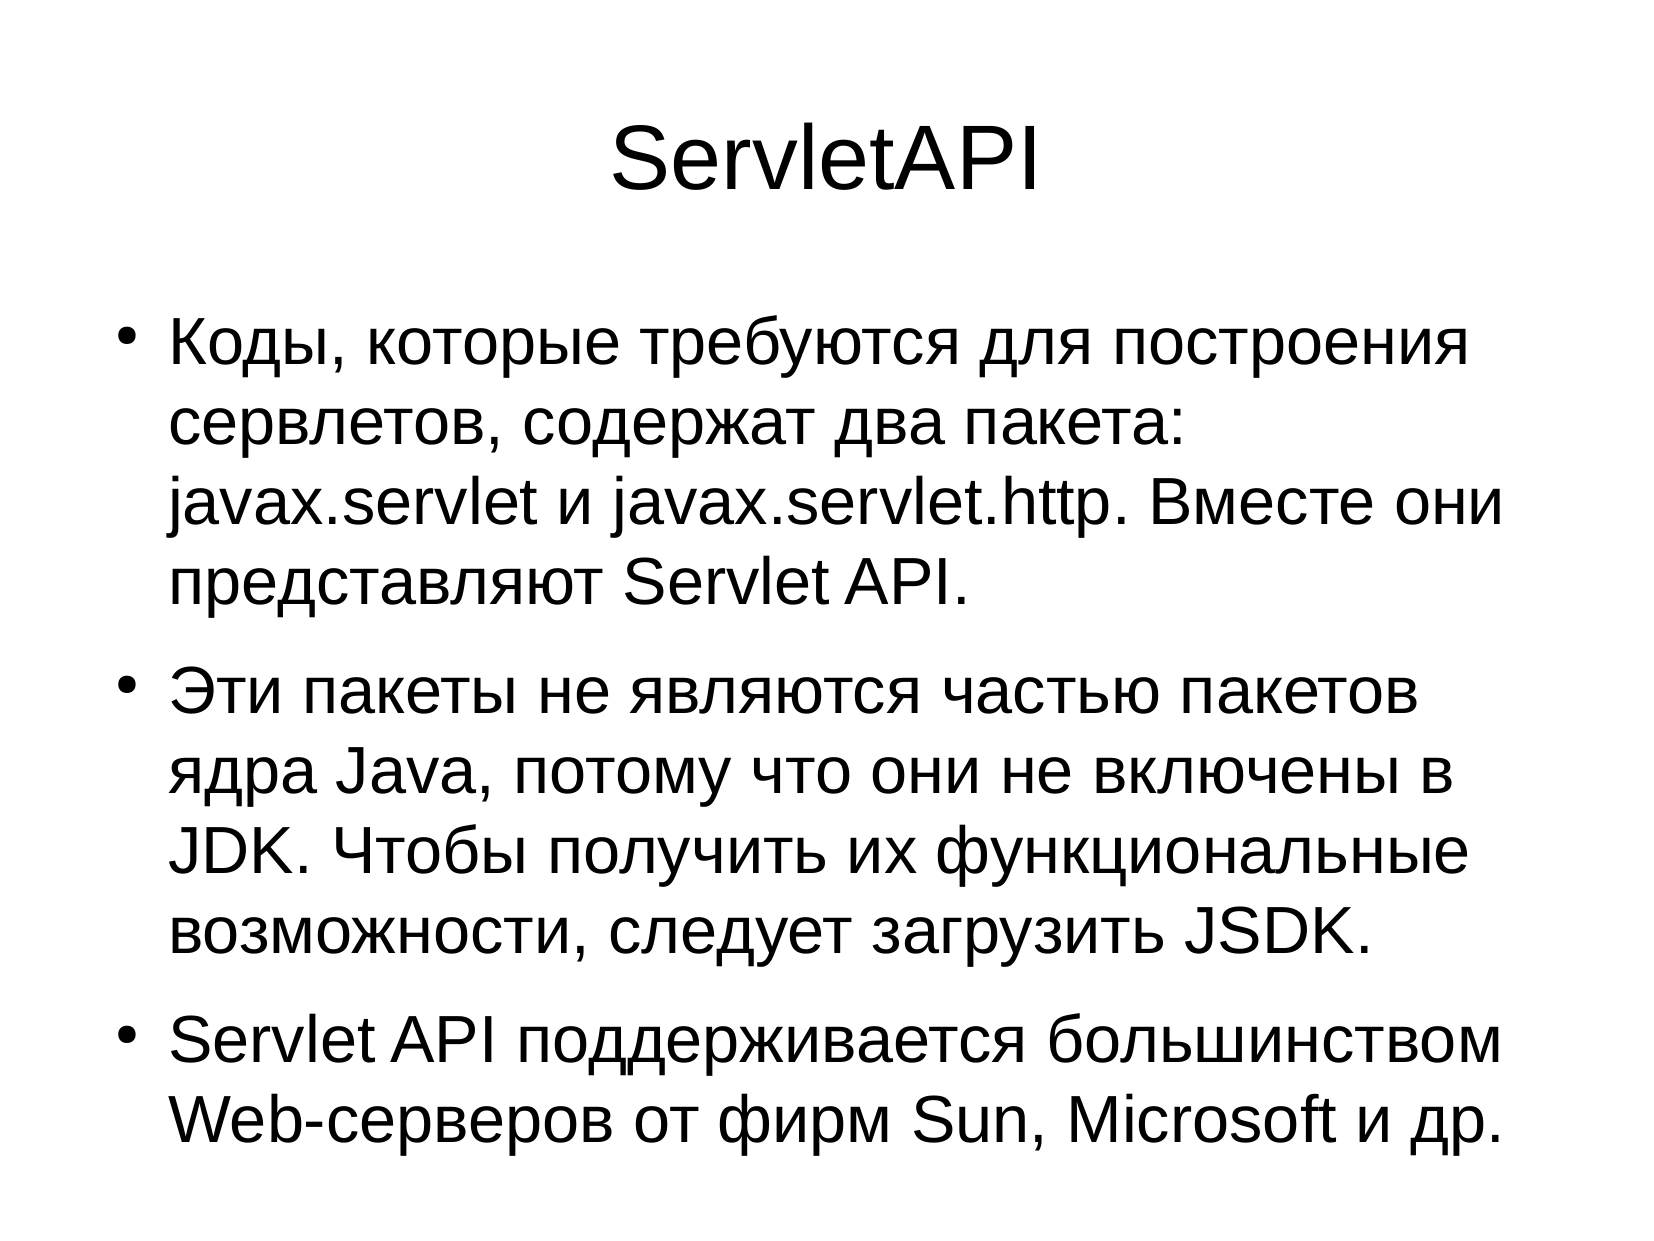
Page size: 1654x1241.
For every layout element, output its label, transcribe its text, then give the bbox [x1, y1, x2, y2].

title ServletAPI [82, 49, 1571, 257]
list Коды, которые требуются для построения сервлетов, содержат два пакета: javax.servlet и javax.servlet.http. Вместе они представляют Servlet API. Эти пакеты не являются частью пакетов ядра Java, потому что они не включены в JDK. Чтобы получить их функциональные возможности, следует загрузить JSDK. Servlet API поддерживается большинством Web-серверов от фирм Sun, Microsoft и др. [82, 290, 1571, 1010]
